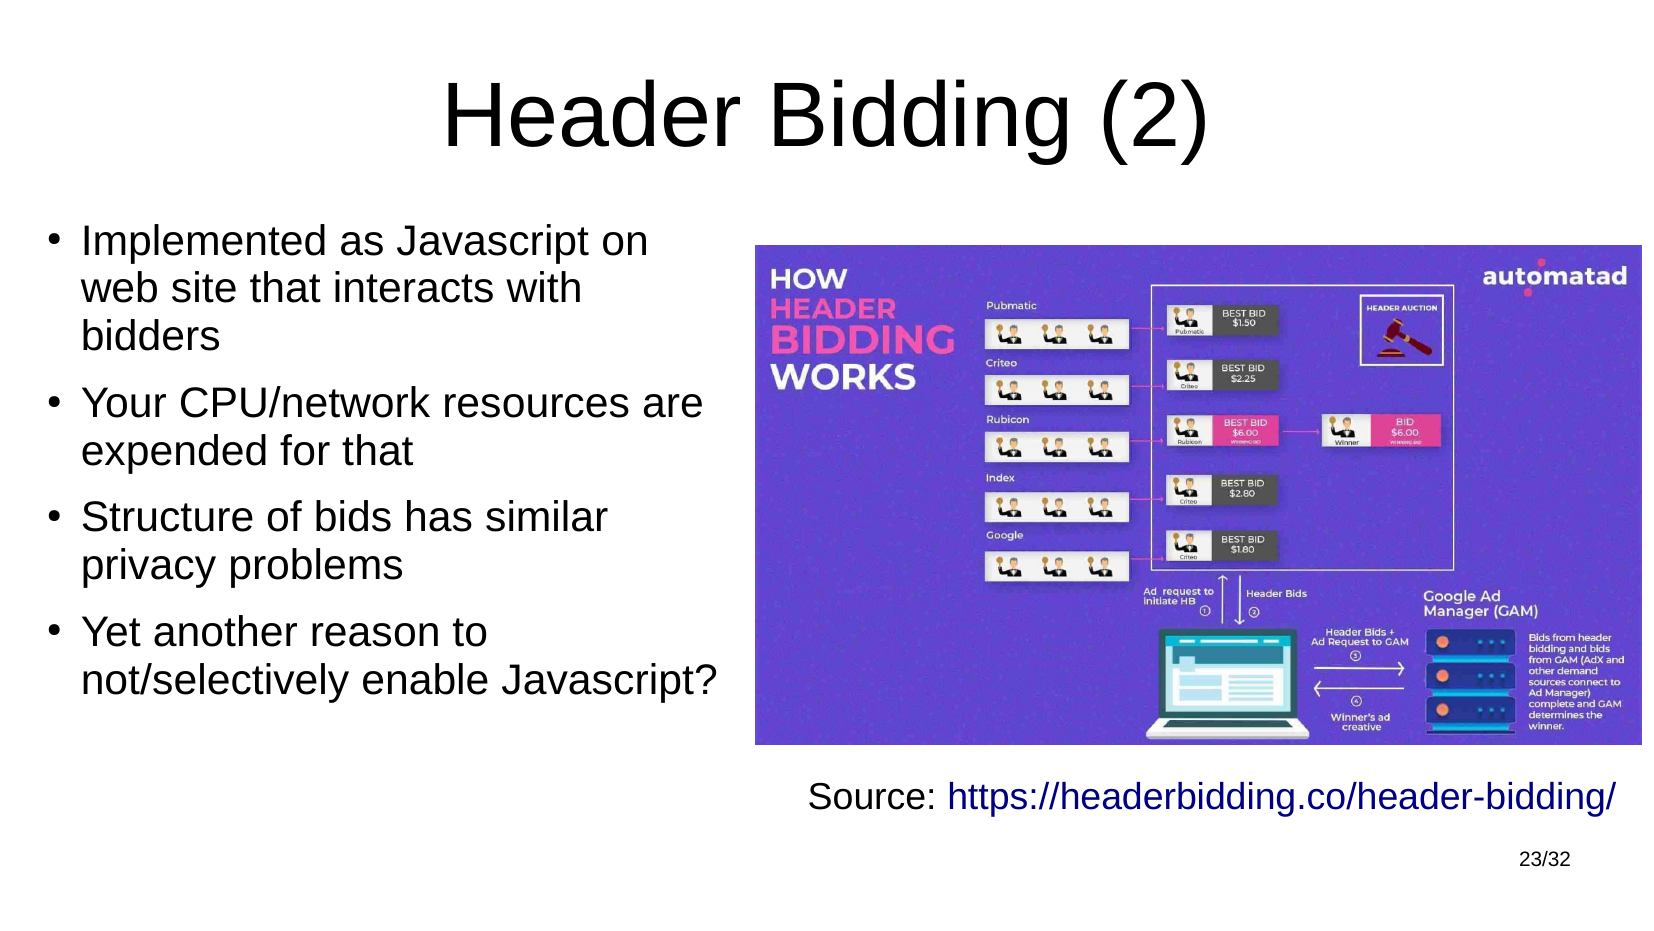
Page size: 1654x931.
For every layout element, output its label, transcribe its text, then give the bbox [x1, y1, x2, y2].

text_box Source: https://headerbidding.co/header-bidding/ [625, 767, 1642, 867]
list Implemented as Javascript on web site that interacts with bidders Your CPU/network resources are expended for that Structure of bids has similar privacy problems Yet another reason to not/selectively enable Javascript? [35, 216, 721, 756]
title Header Bidding (2) [82, 37, 1571, 193]
picture [755, 245, 1642, 745]
